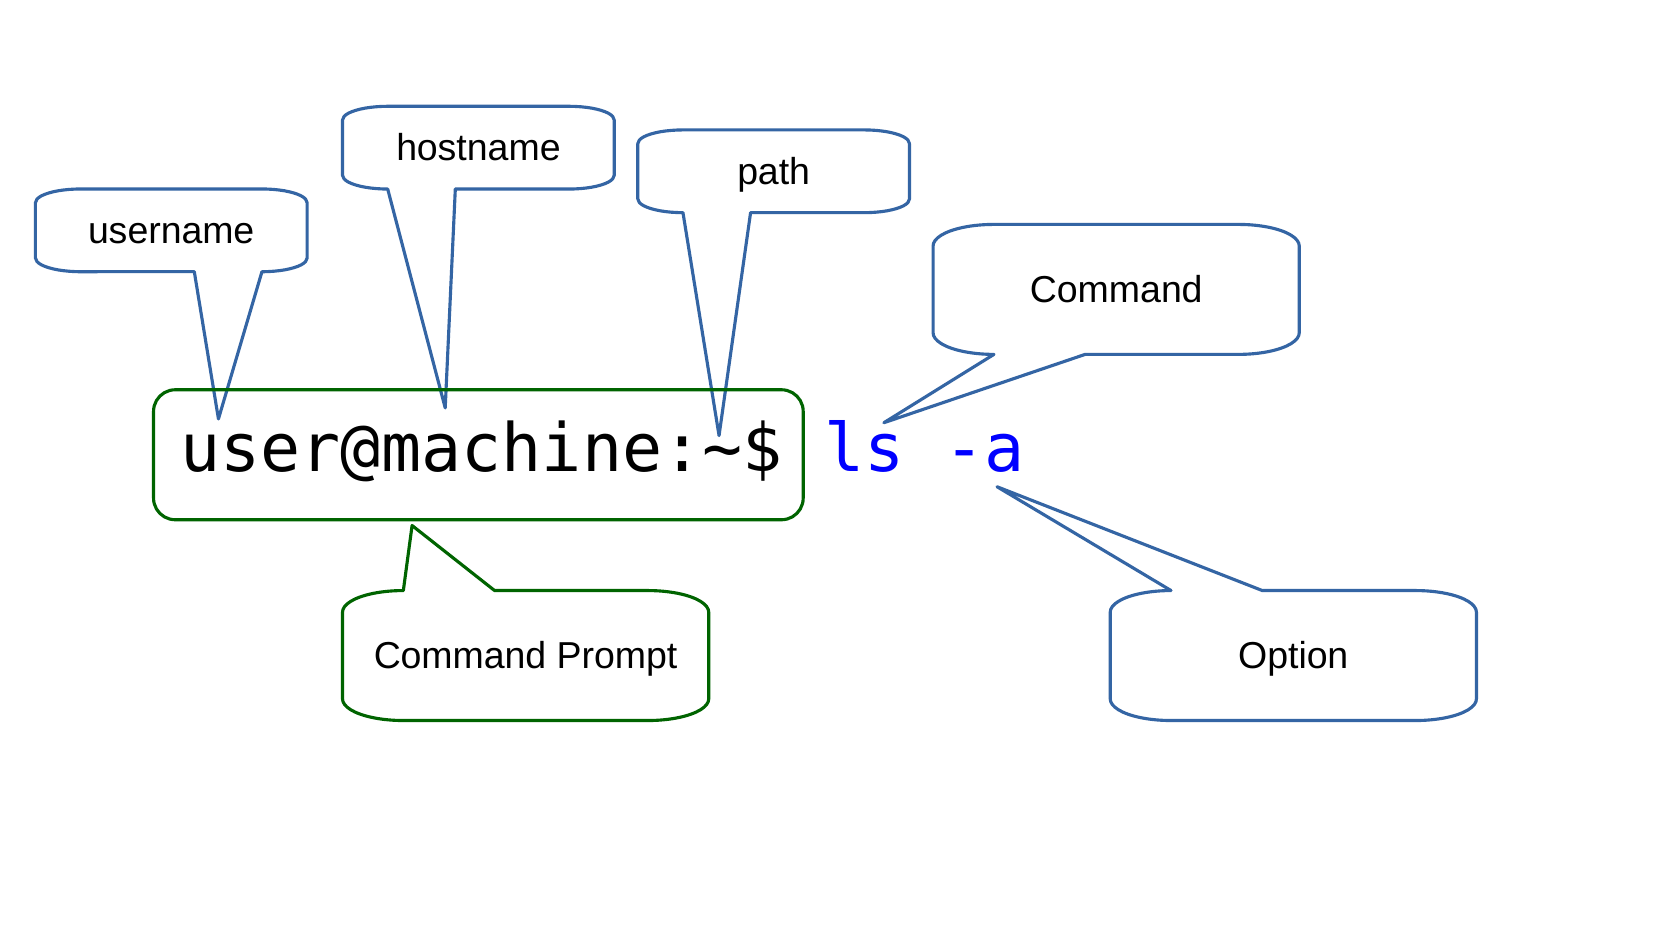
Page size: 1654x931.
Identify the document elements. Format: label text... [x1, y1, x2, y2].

text_box user@machine:~$ ls -a [803, 401, 1453, 495]
text_box path [711, 392, 726, 436]
text_box Option [997, 486, 1477, 721]
text_box Command Prompt [342, 525, 709, 721]
text_box hostname [342, 106, 615, 388]
text_box username [214, 392, 227, 419]
text_box user@machine:~$ ls -a [165, 401, 801, 495]
text_box path [637, 129, 910, 388]
text_box Command [883, 224, 1300, 423]
text_box username [35, 188, 308, 388]
